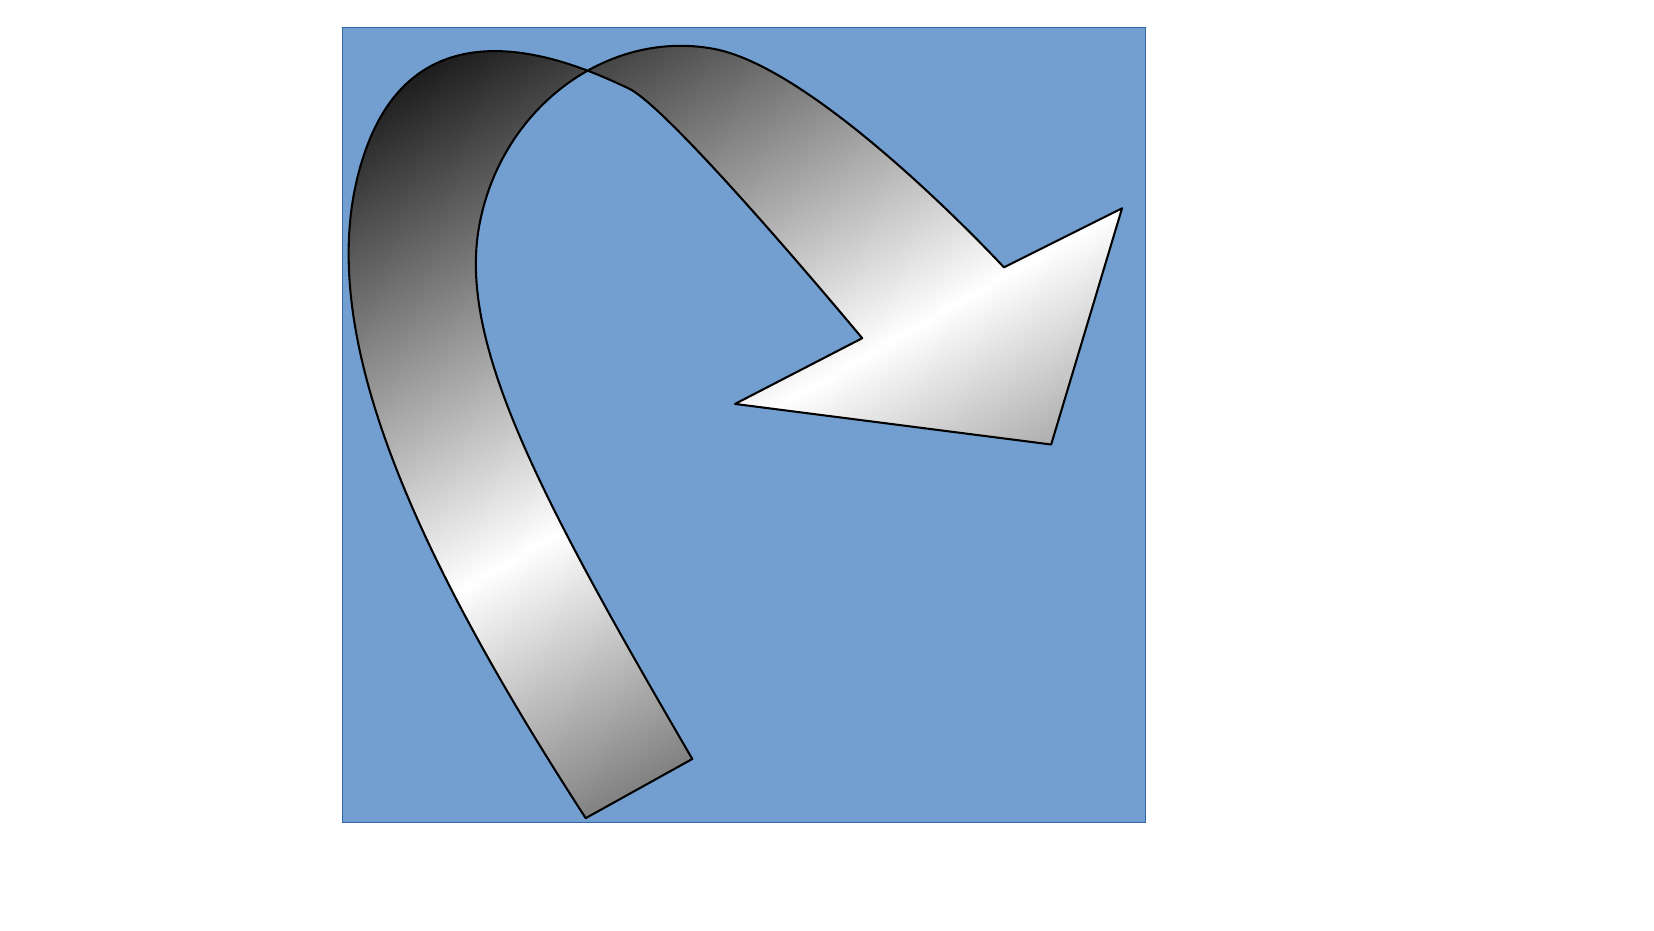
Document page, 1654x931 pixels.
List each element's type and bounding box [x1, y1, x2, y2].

text_box [342, 27, 1146, 823]
